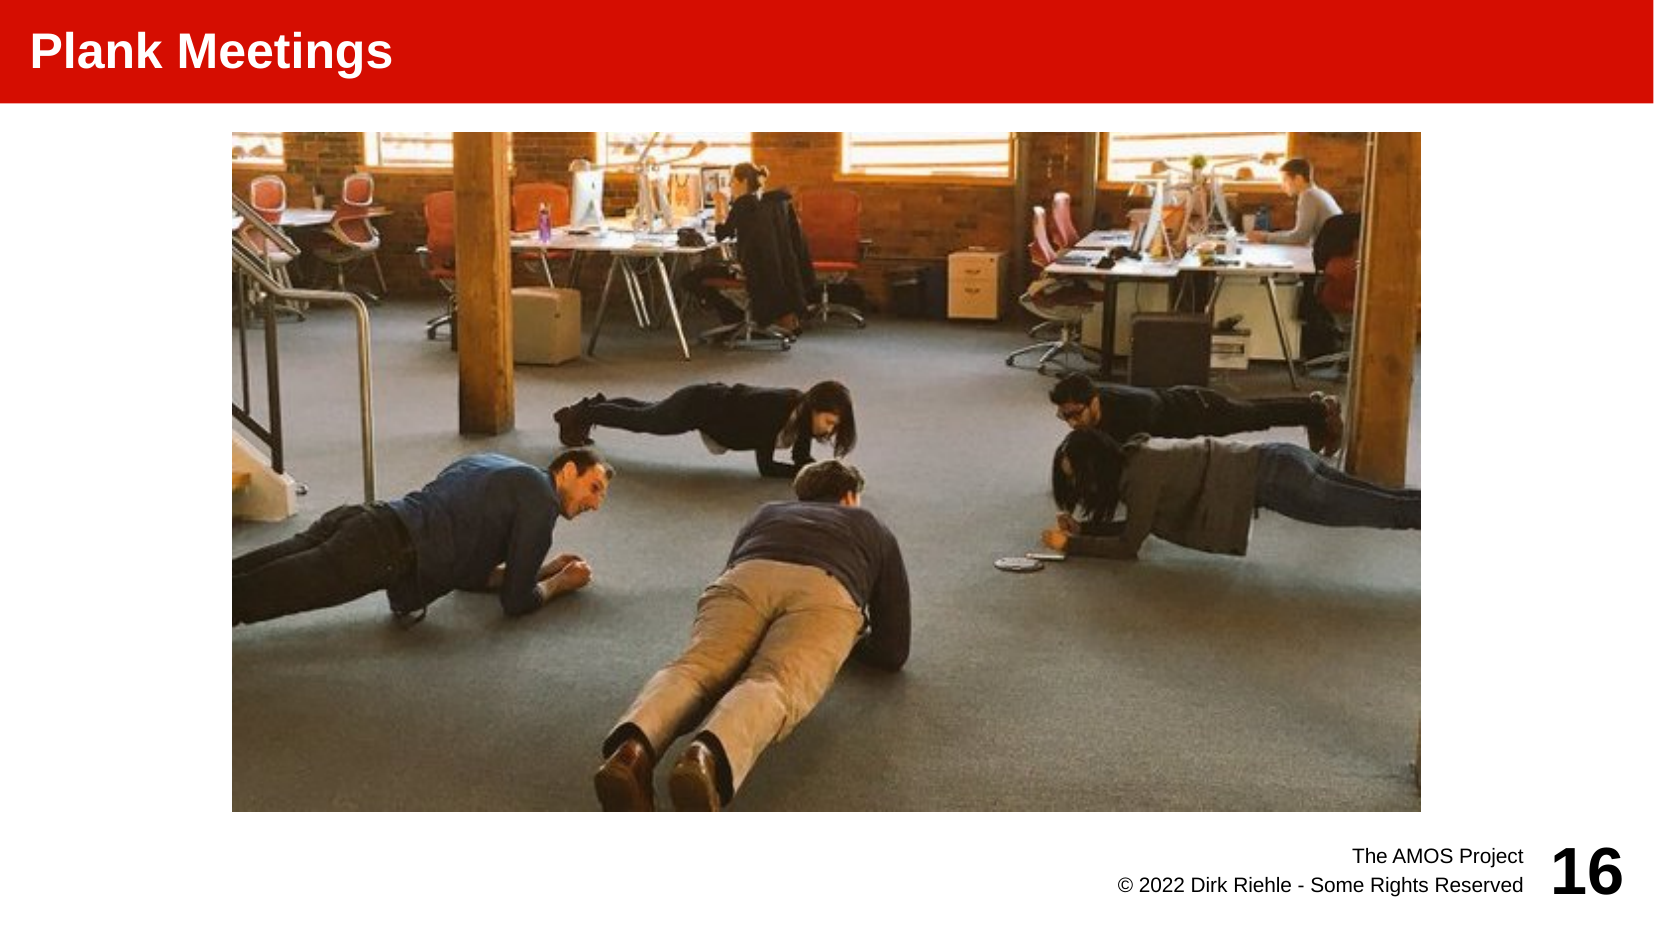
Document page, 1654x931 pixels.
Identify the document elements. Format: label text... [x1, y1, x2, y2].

title Plank Meetings [0, 0, 1654, 104]
picture [232, 132, 1421, 813]
